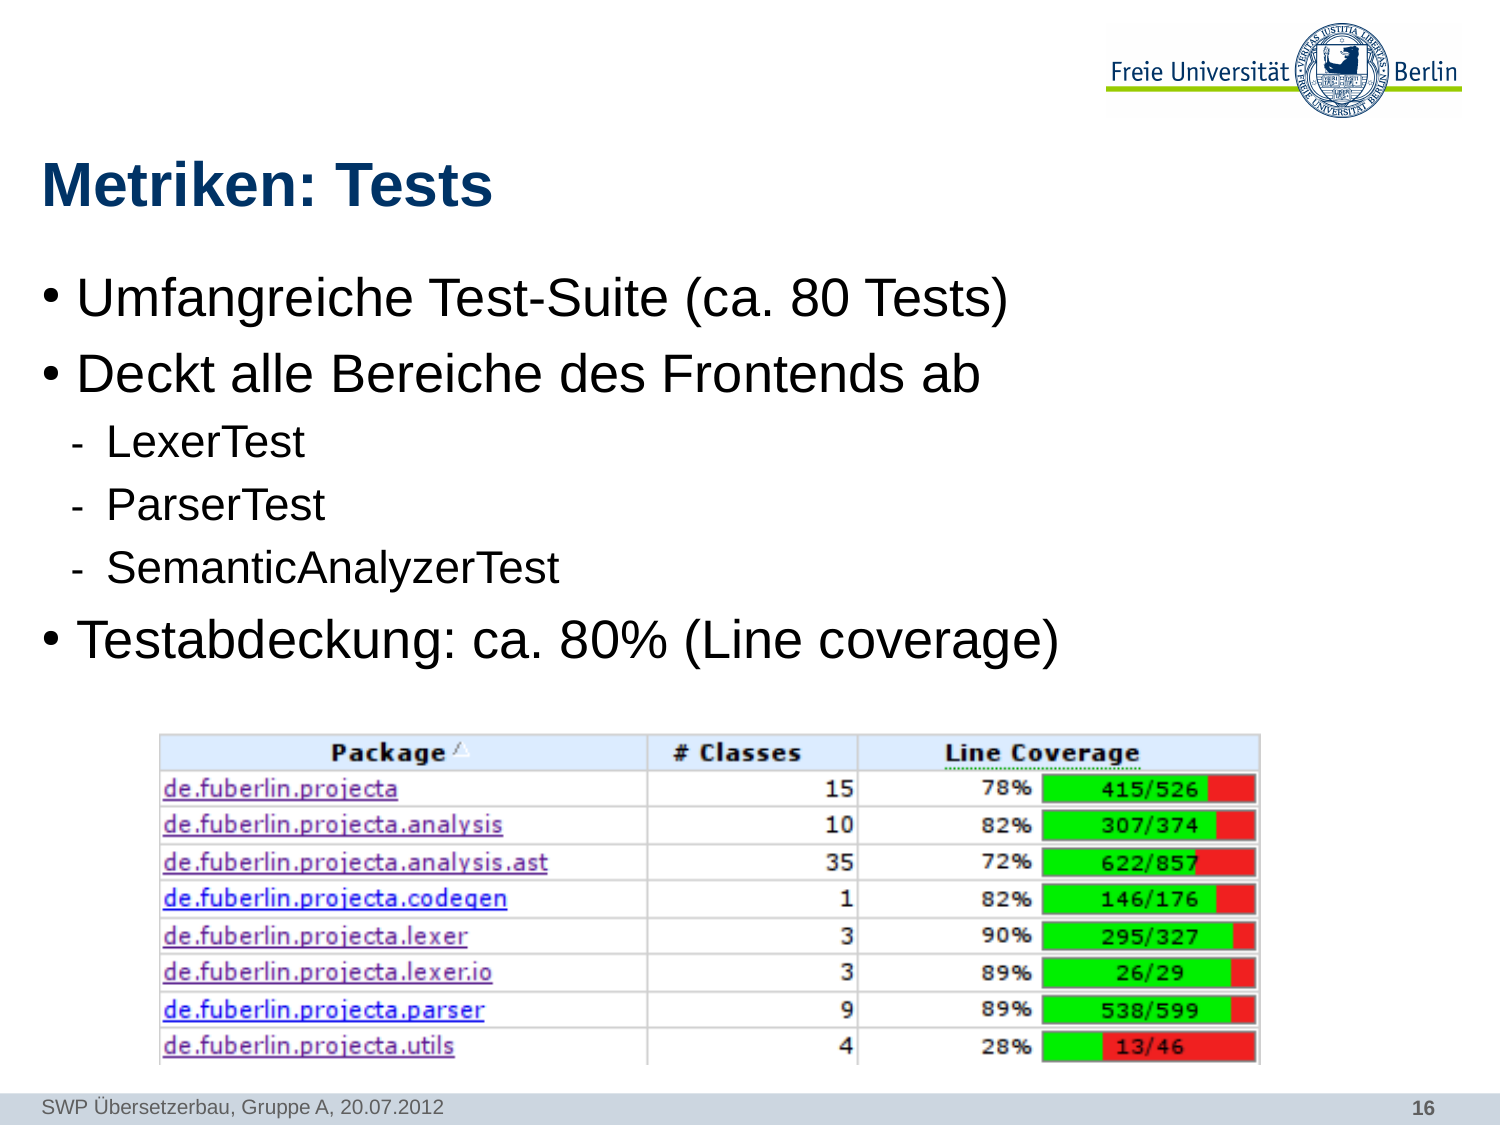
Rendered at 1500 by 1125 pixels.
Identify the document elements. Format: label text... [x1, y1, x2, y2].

title Metriken: Tests [41, 149, 1460, 221]
picture [159, 730, 1261, 1065]
list Umfangreiche Test-Suite (ca. 80 Tests) Deckt alle Bereiche des Frontends ab LexerTest ParserTest SemanticAnalyzerTest Testabdeckung: ca. 80% (Line coverage) [41, 265, 1460, 919]
picture [1106, 23, 1462, 118]
